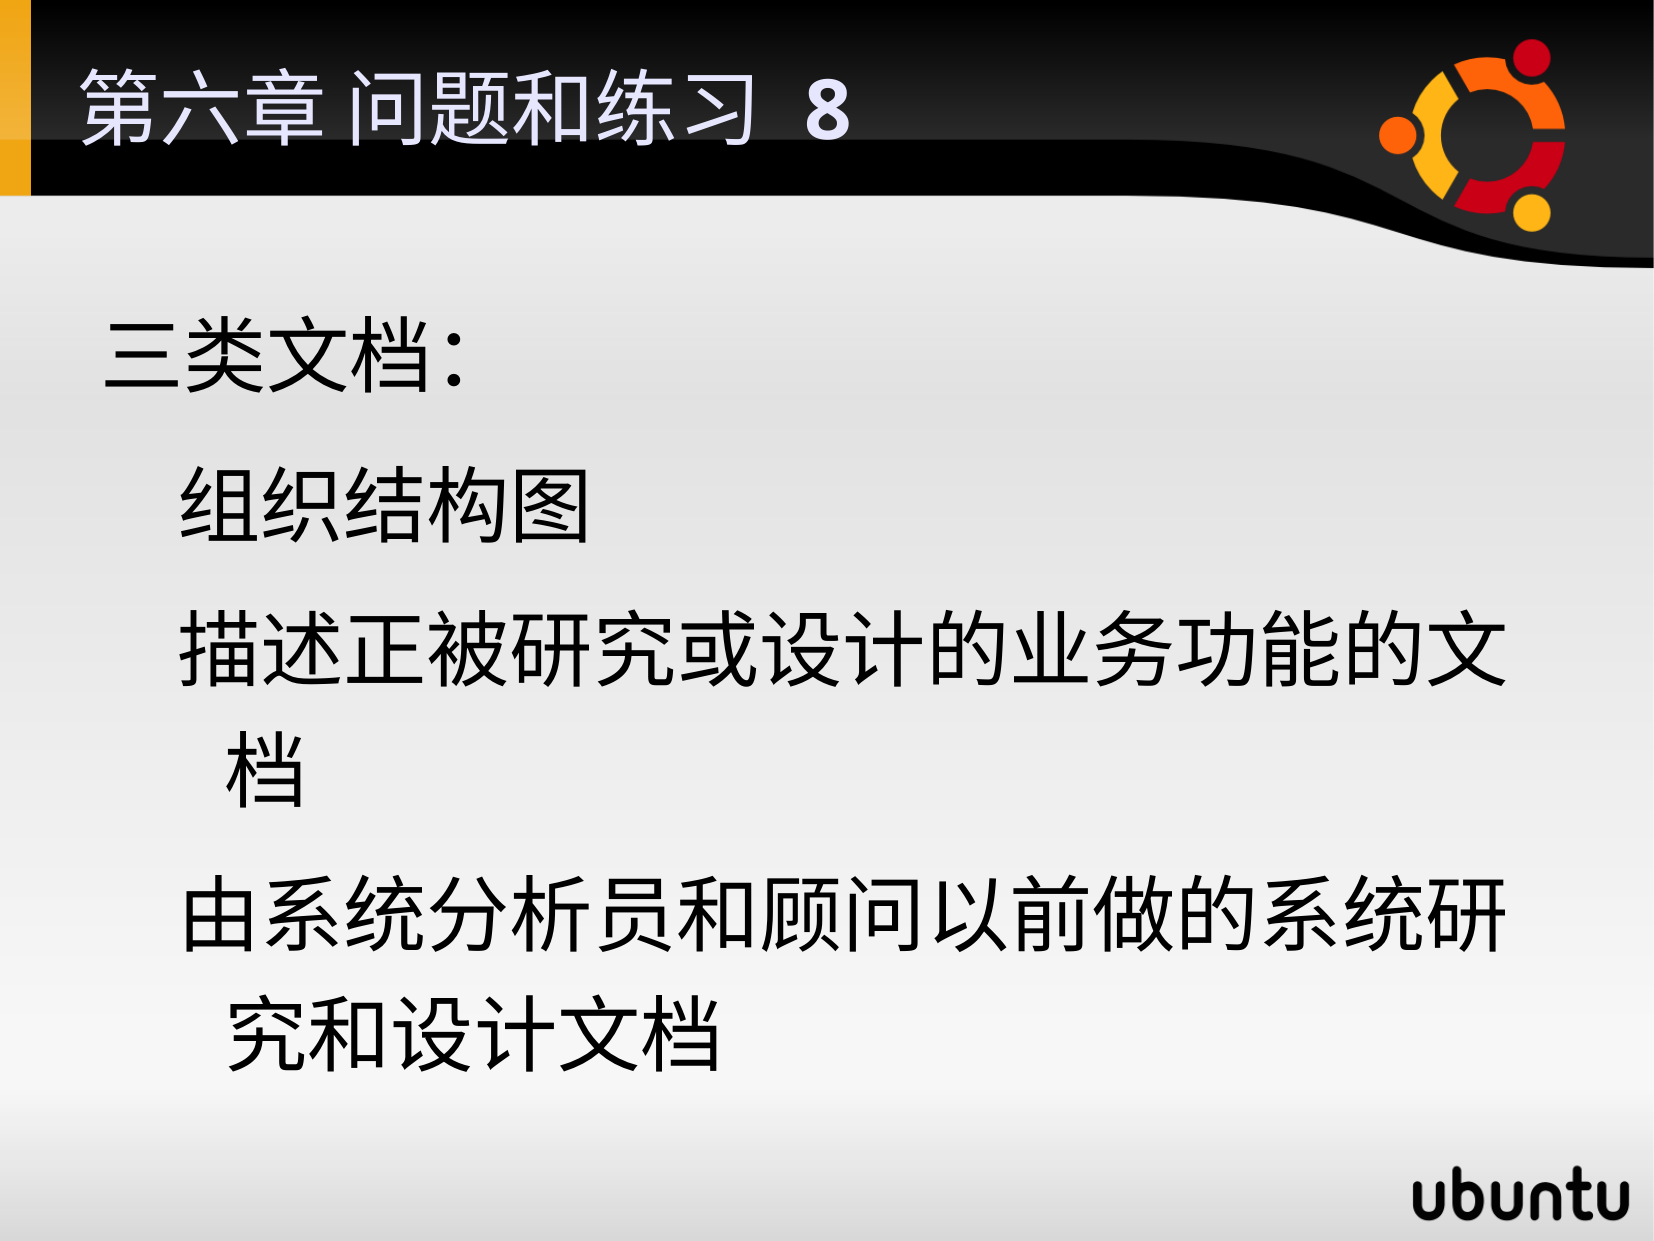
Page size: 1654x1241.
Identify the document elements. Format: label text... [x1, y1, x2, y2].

list 三类文档： 组织结构图 描述正被研究或设计的业务功能的文档 由系统分析员和顾问以前做的系统研究和设计文档 [82, 290, 1571, 1094]
title 第六章 问题和练习 8 [76, 7, 1565, 200]
picture [0, 0, 1654, 1241]
